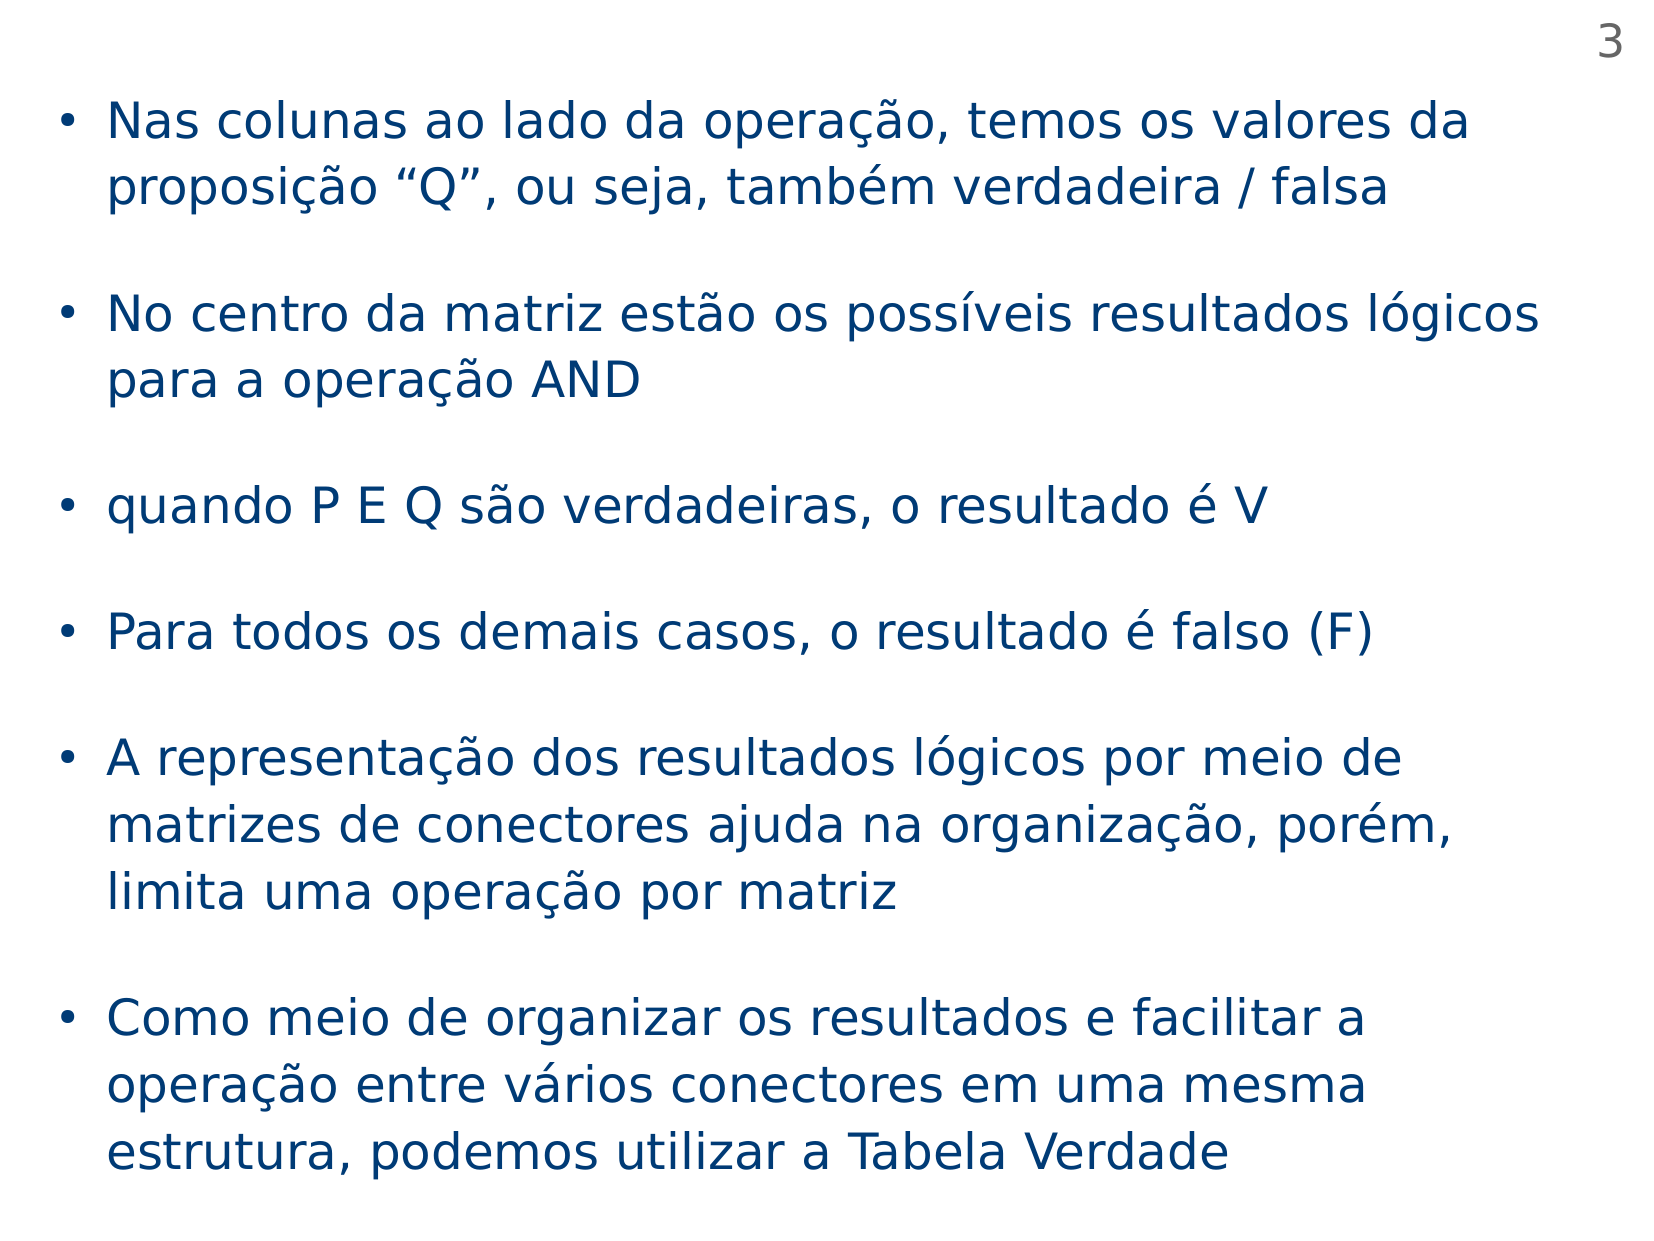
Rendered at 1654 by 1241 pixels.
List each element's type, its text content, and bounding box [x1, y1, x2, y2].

list Nas colunas ao lado da operação, temos os valores da proposição “Q”, ou seja, também verdadeira / falsa No centro da matriz estão os possíveis resultados lógicos para a operação AND quando P E Q são verdadeiras, o resultado é V Para todos os demais casos, o resultado é falso (F) A representação dos resultados lógicos por meio de matrizes de conectores ajuda na organização, porém, limita uma operação por matriz Como meio de organizar os resultados e facilitar a operação entre vários conectores em uma mesma estrutura, podemos utilizar a Tabela Verdade [59, 82, 1595, 1241]
